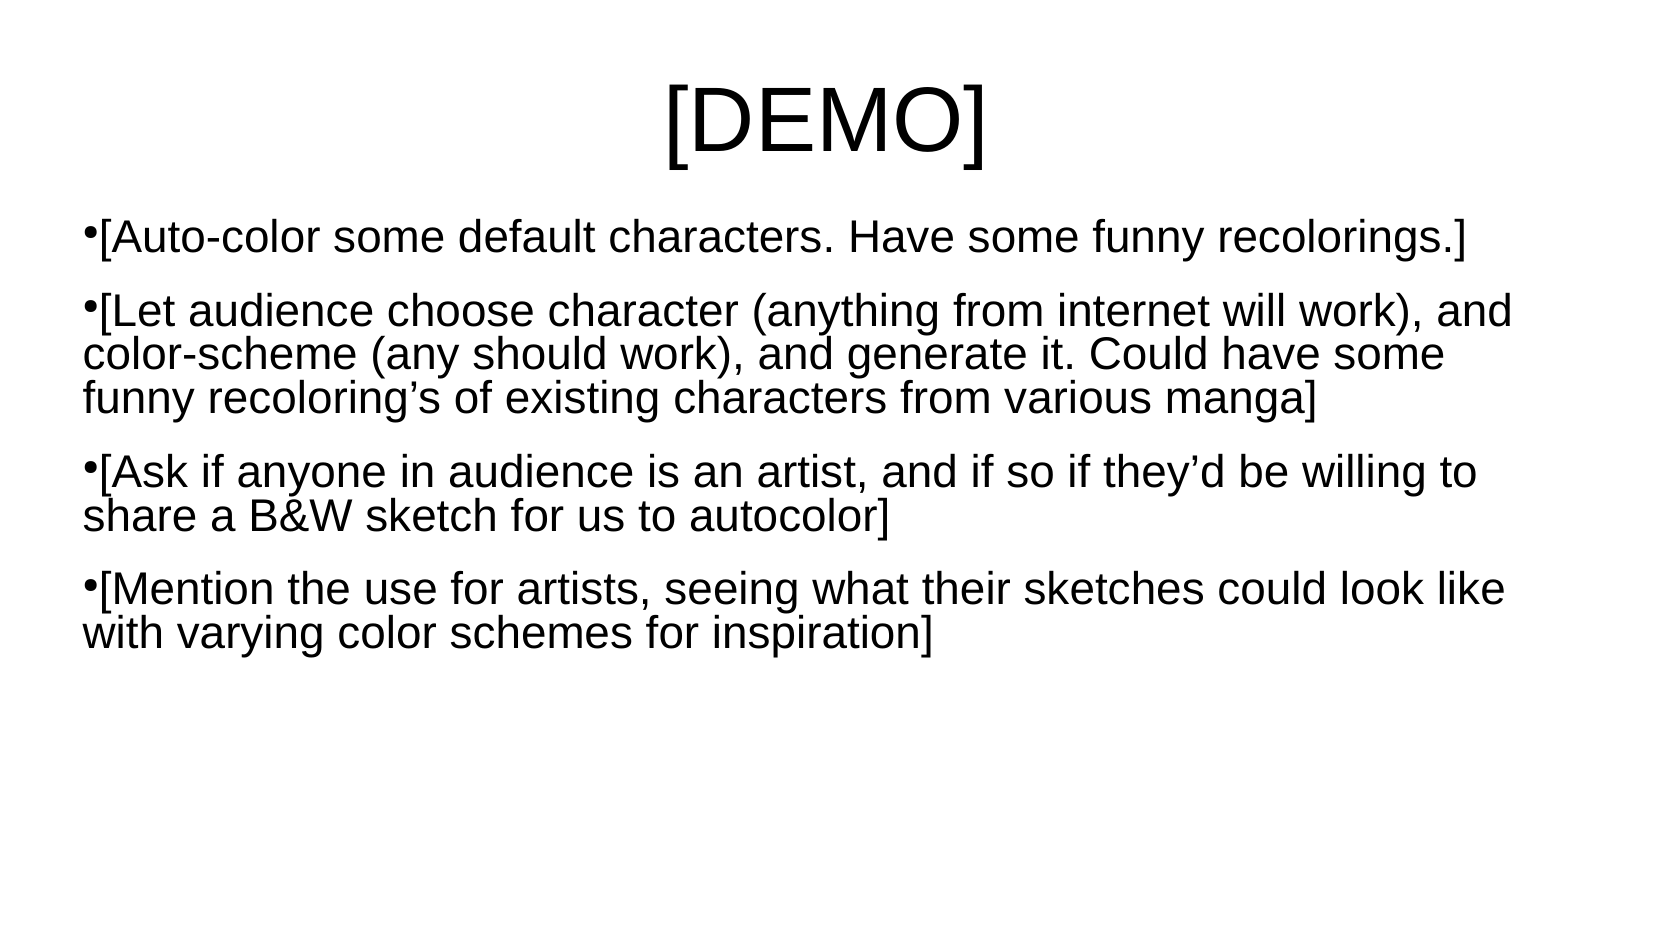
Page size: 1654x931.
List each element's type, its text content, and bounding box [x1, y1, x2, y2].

list [Auto-color some default characters. Have some funny recolorings.] [Let audience choose character (anything from internet will work), and color-scheme (any should work), and generate it. Could have some funny recoloring’s of existing characters from various manga] [Ask if anyone in audience is an artist, and if so if they’d be willing to share a B&W sketch for us to autocolor] [Mention the use for artists, seeing what their sketches could look like with varying color schemes for inspiration] [82, 217, 1571, 758]
title [DEMO] [82, 37, 1571, 193]
